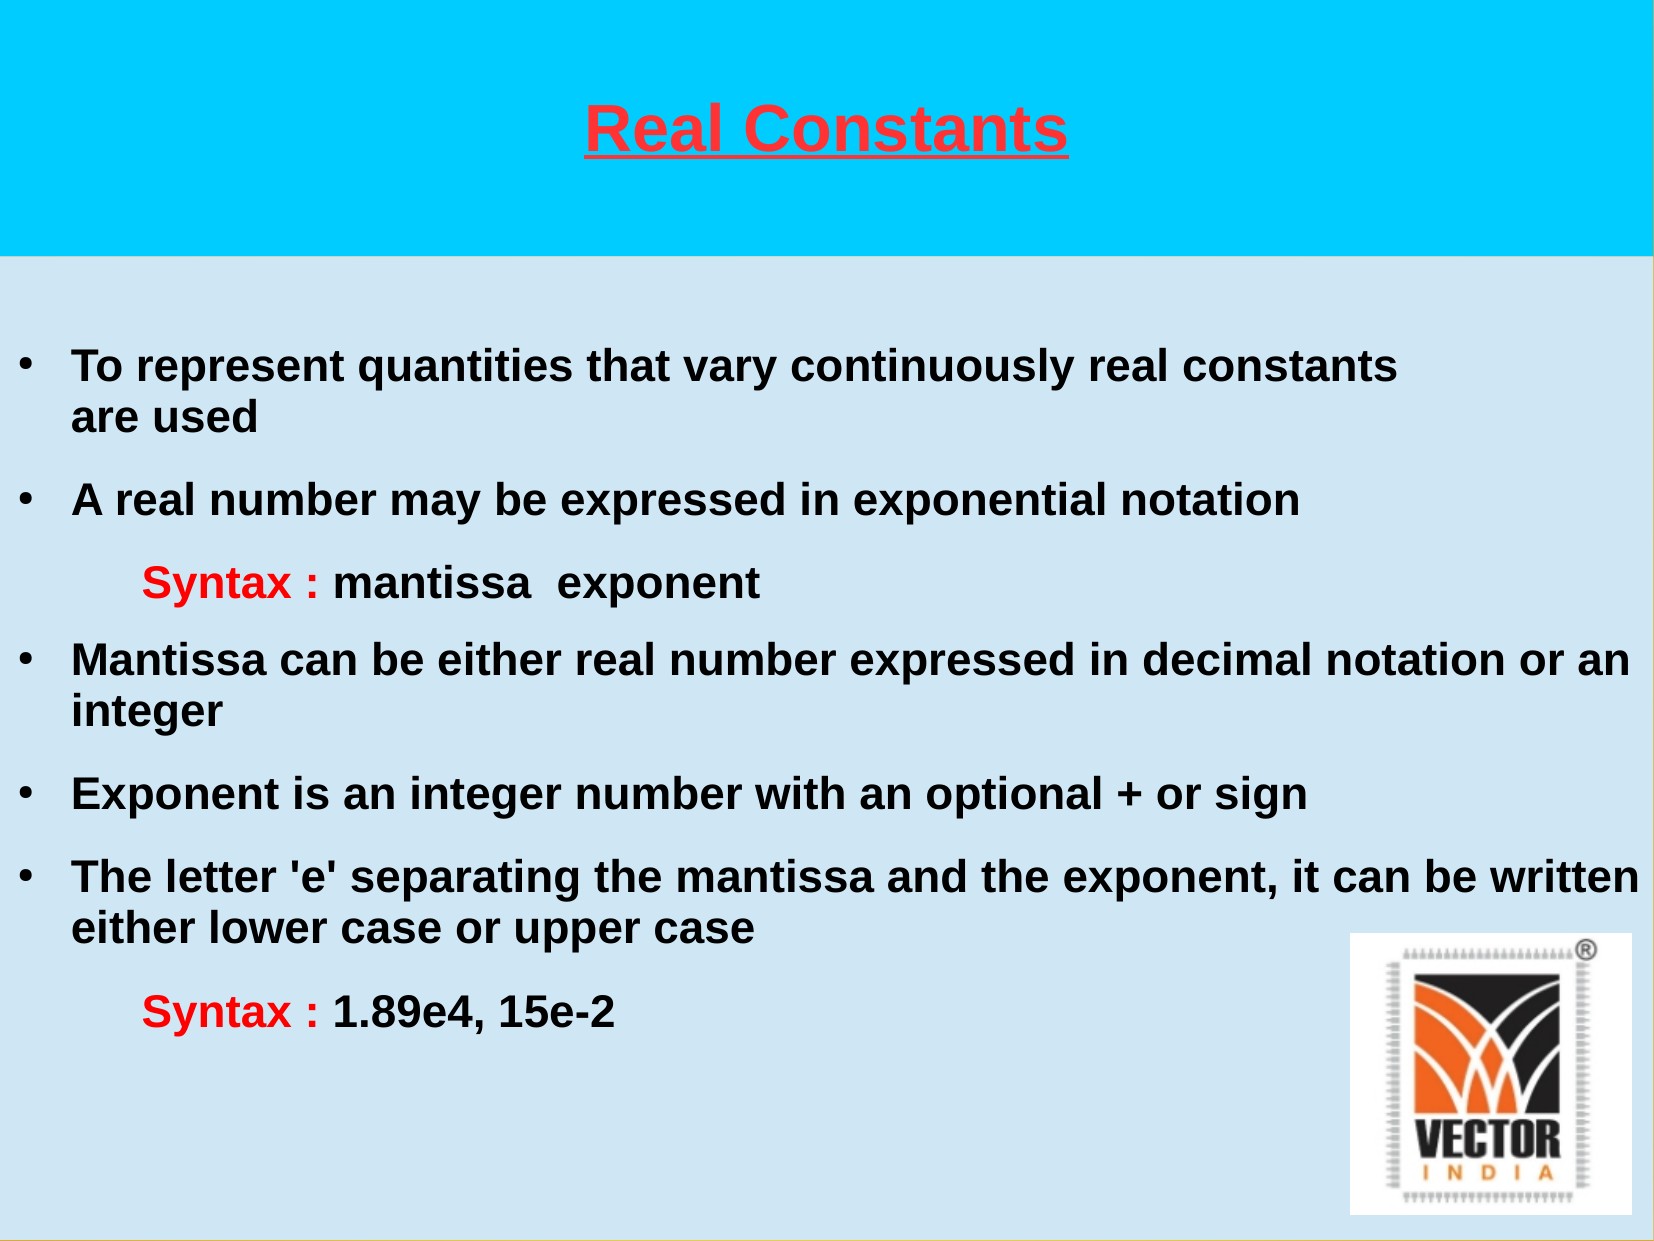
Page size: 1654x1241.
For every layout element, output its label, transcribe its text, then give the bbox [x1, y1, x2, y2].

list To represent quantities that vary continuously real constants are used A real number may be expressed in exponential notation Syntax : mantissa exponent Mantissa can be either real number expressed in decimal notation or an integer Exponent is an integer number with an optional + or sign The letter 'e' separating the mantissa and the exponent, it can be written either lower case or upper case Syntax : 1.89e4, 15e-2 [0, 256, 1654, 1241]
title Real Constants [0, 0, 1654, 256]
picture [1350, 933, 1632, 1216]
